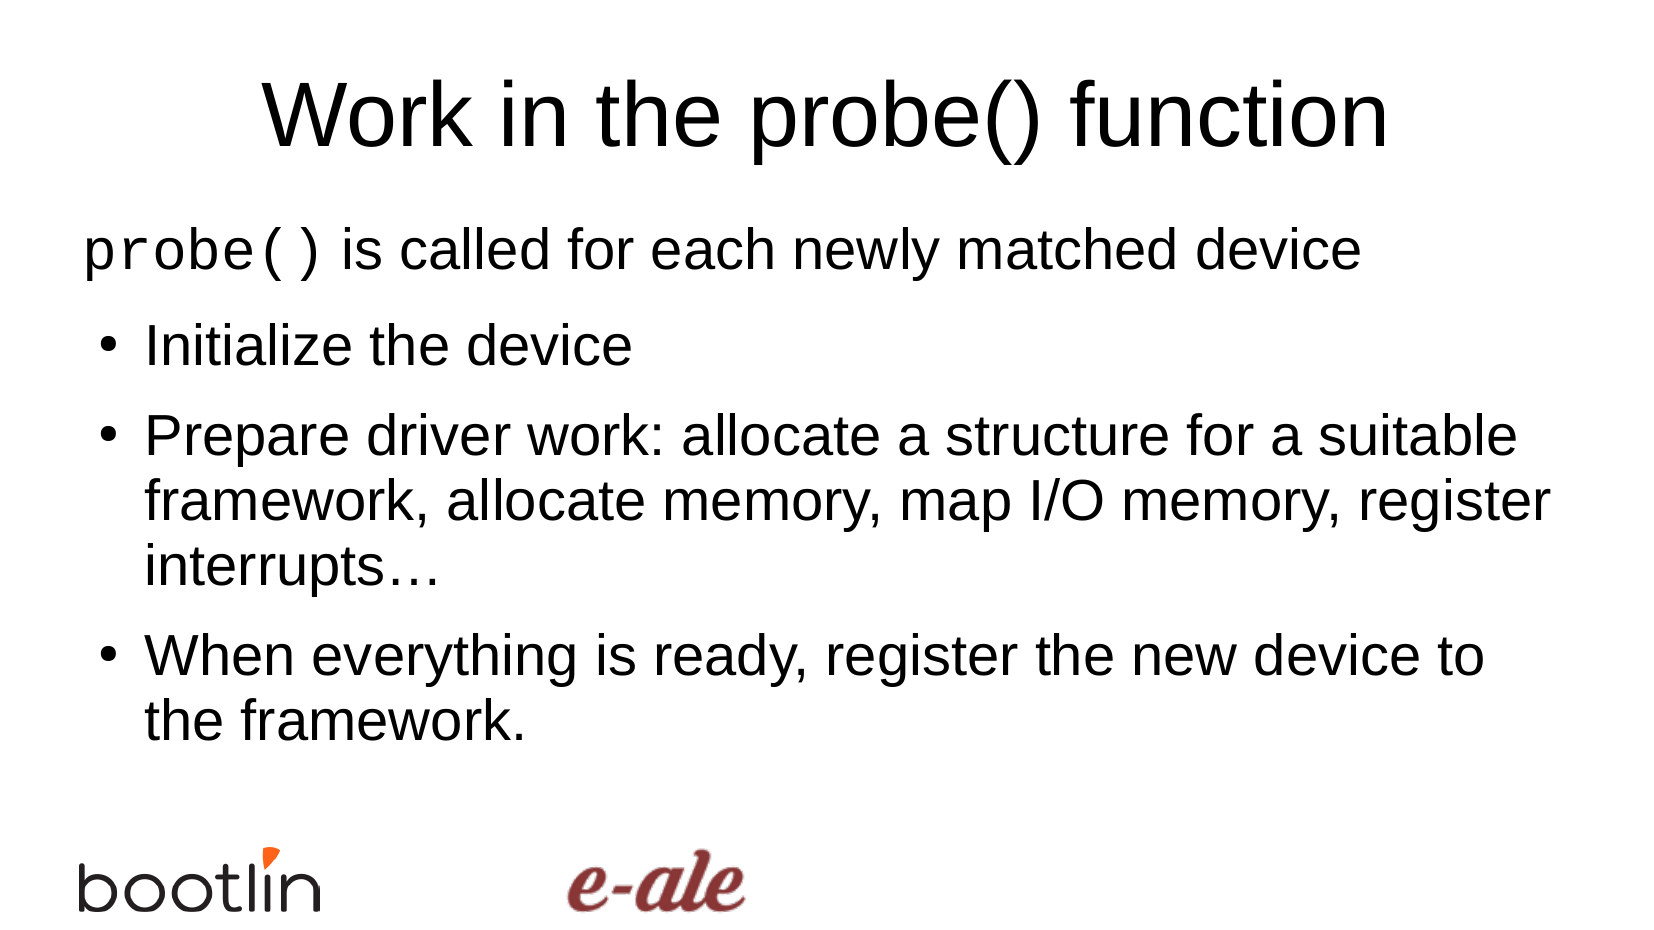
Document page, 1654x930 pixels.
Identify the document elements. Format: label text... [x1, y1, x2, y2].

picture [79, 847, 320, 912]
title Work in the probe() function [82, 37, 1571, 193]
picture [565, 847, 749, 915]
list probe() is called for each newly matched device Initialize the device Prepare driver work: allocate a structure for a suitable framework, allocate memory, map I/O memory, register interrupts… When everything is ready, register the new device to the framework. [82, 217, 1571, 757]
